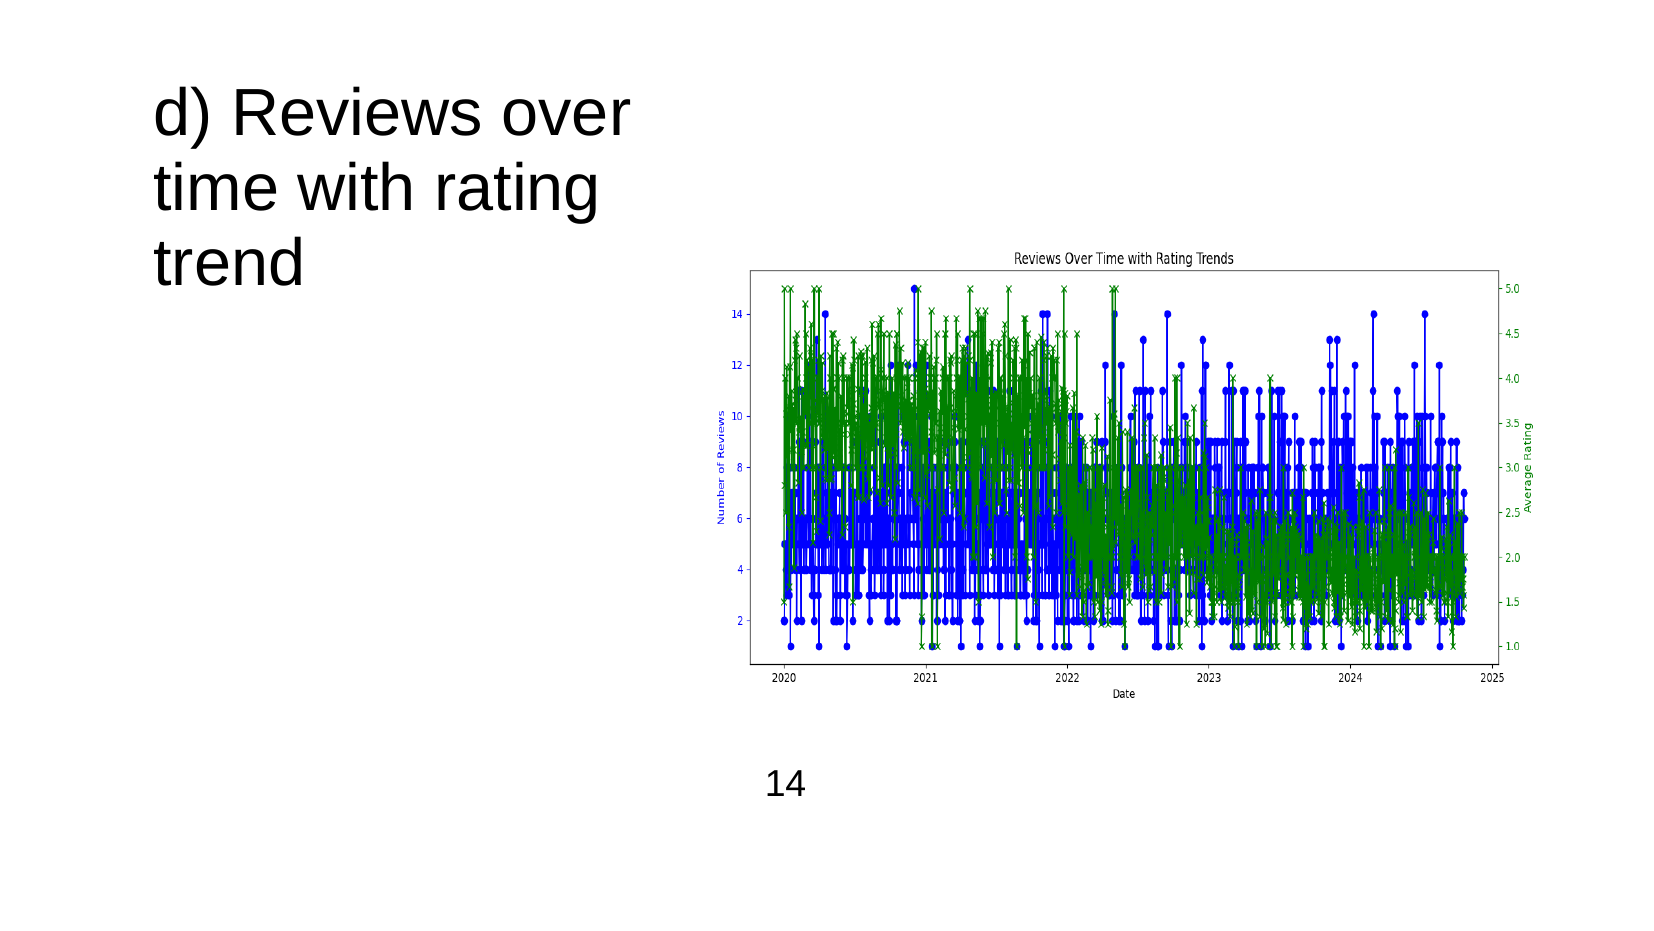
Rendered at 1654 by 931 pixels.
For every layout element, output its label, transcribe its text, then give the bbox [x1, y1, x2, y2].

text_box <number> [750, 754, 1003, 826]
picture [675, 224, 1576, 713]
list d) Reviews over time with rating trend [82, 75, 638, 758]
